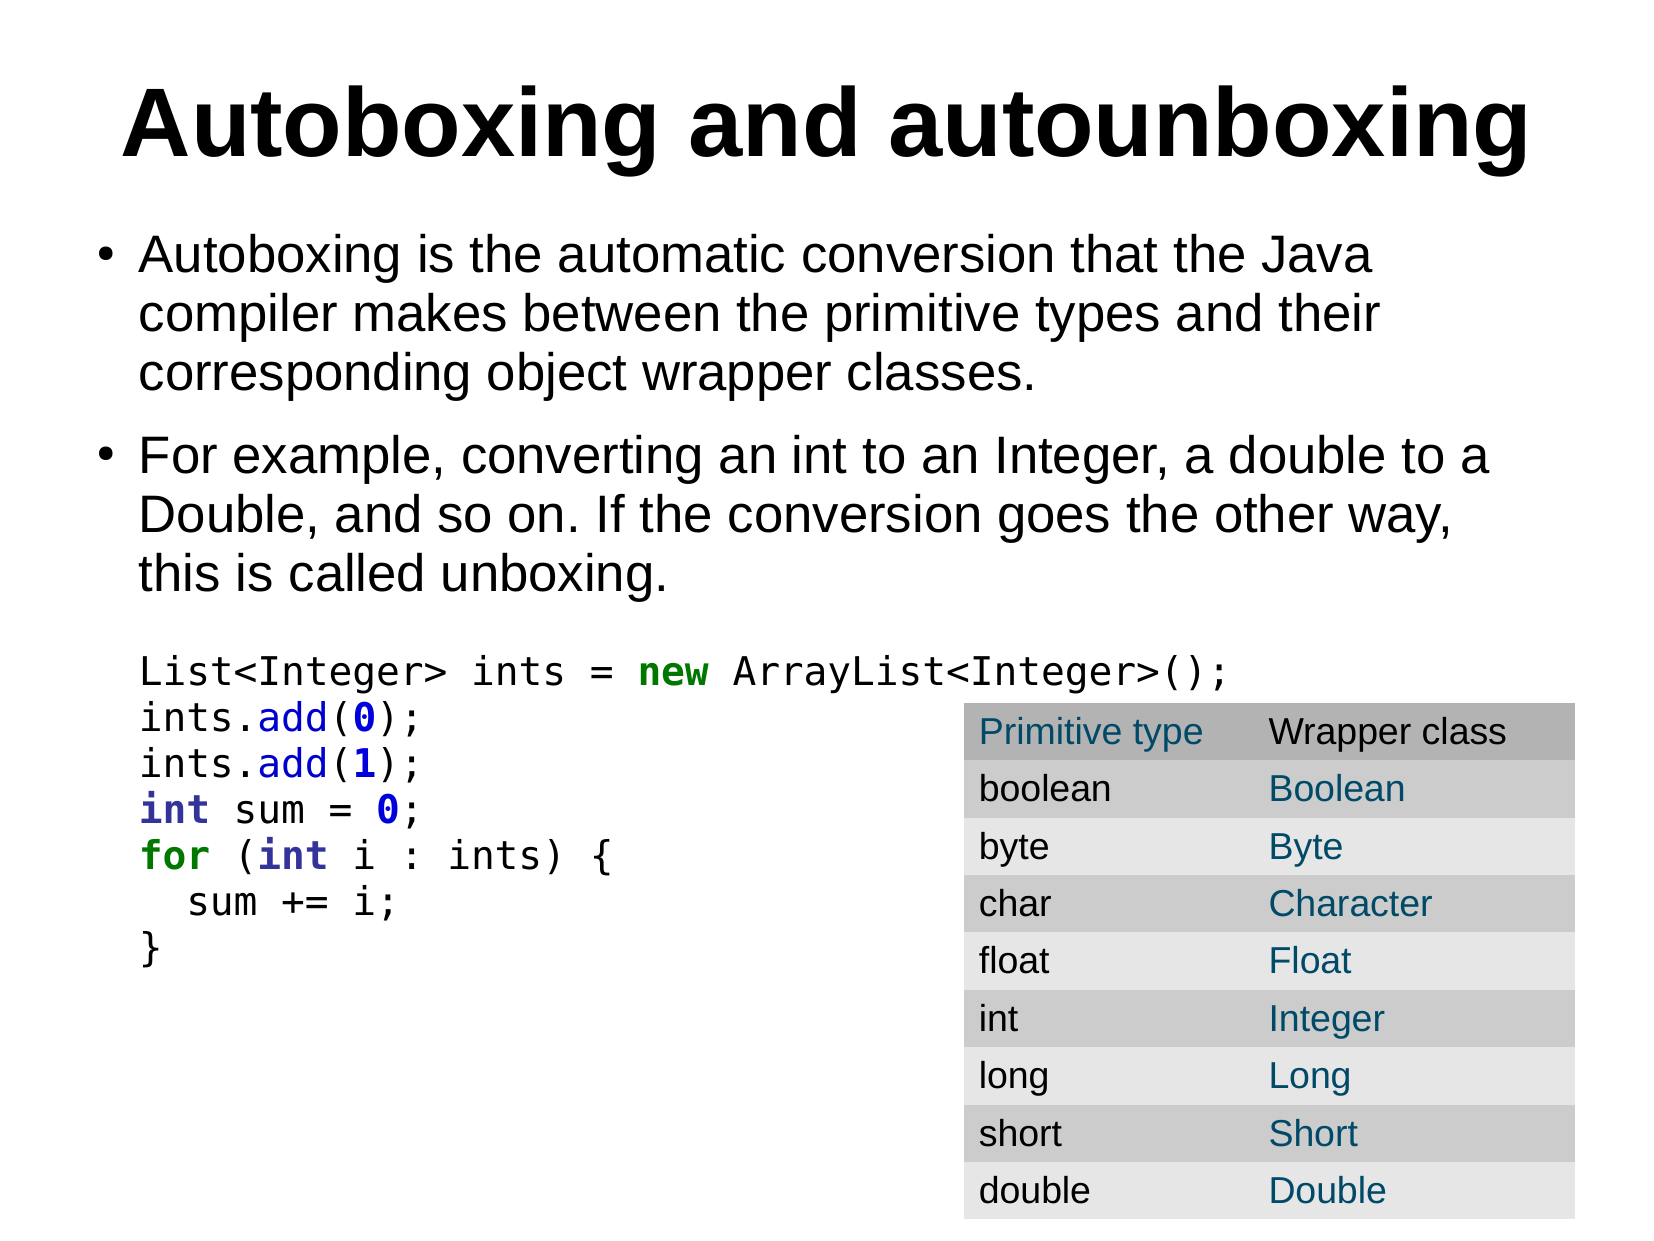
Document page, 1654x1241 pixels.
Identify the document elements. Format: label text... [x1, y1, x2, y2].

table_header Wrapper class [1254, 703, 1575, 760]
table_cell boolean [964, 760, 1254, 818]
table_cell byte [964, 818, 1254, 875]
table_cell short [964, 1105, 1254, 1162]
table_cell Float [1254, 932, 1575, 990]
table_cell Integer [1254, 990, 1575, 1047]
table_cell long [964, 1047, 1254, 1105]
table_cell char [964, 875, 1254, 932]
table_cell Character [1254, 875, 1575, 932]
table_cell int [964, 990, 1254, 1047]
table_cell Double [1254, 1162, 1575, 1219]
table_header Primitive type [964, 703, 1254, 760]
table_cell double [964, 1162, 1254, 1219]
table_cell Long [1254, 1047, 1575, 1105]
table_cell Short [1254, 1105, 1575, 1162]
table_cell float [964, 932, 1254, 990]
list Autoboxing is the automatic conversion that the Java compiler makes between the primitive types and their corresponding object wrapper classes. For example, converting an int to an Integer, a double to a Double, and so on. If the conversion goes the other way, this is called unboxing. List<Integer> ints = new ArrayList<Integer>(); ints.add(0); ints.add(1); int sum = 0; for (int i : ints) { sum += i; } [82, 225, 1538, 1186]
table_cell Byte [1254, 818, 1575, 875]
table_cell Boolean [1254, 760, 1575, 818]
title Autoboxing and autounboxing [82, 49, 1571, 196]
